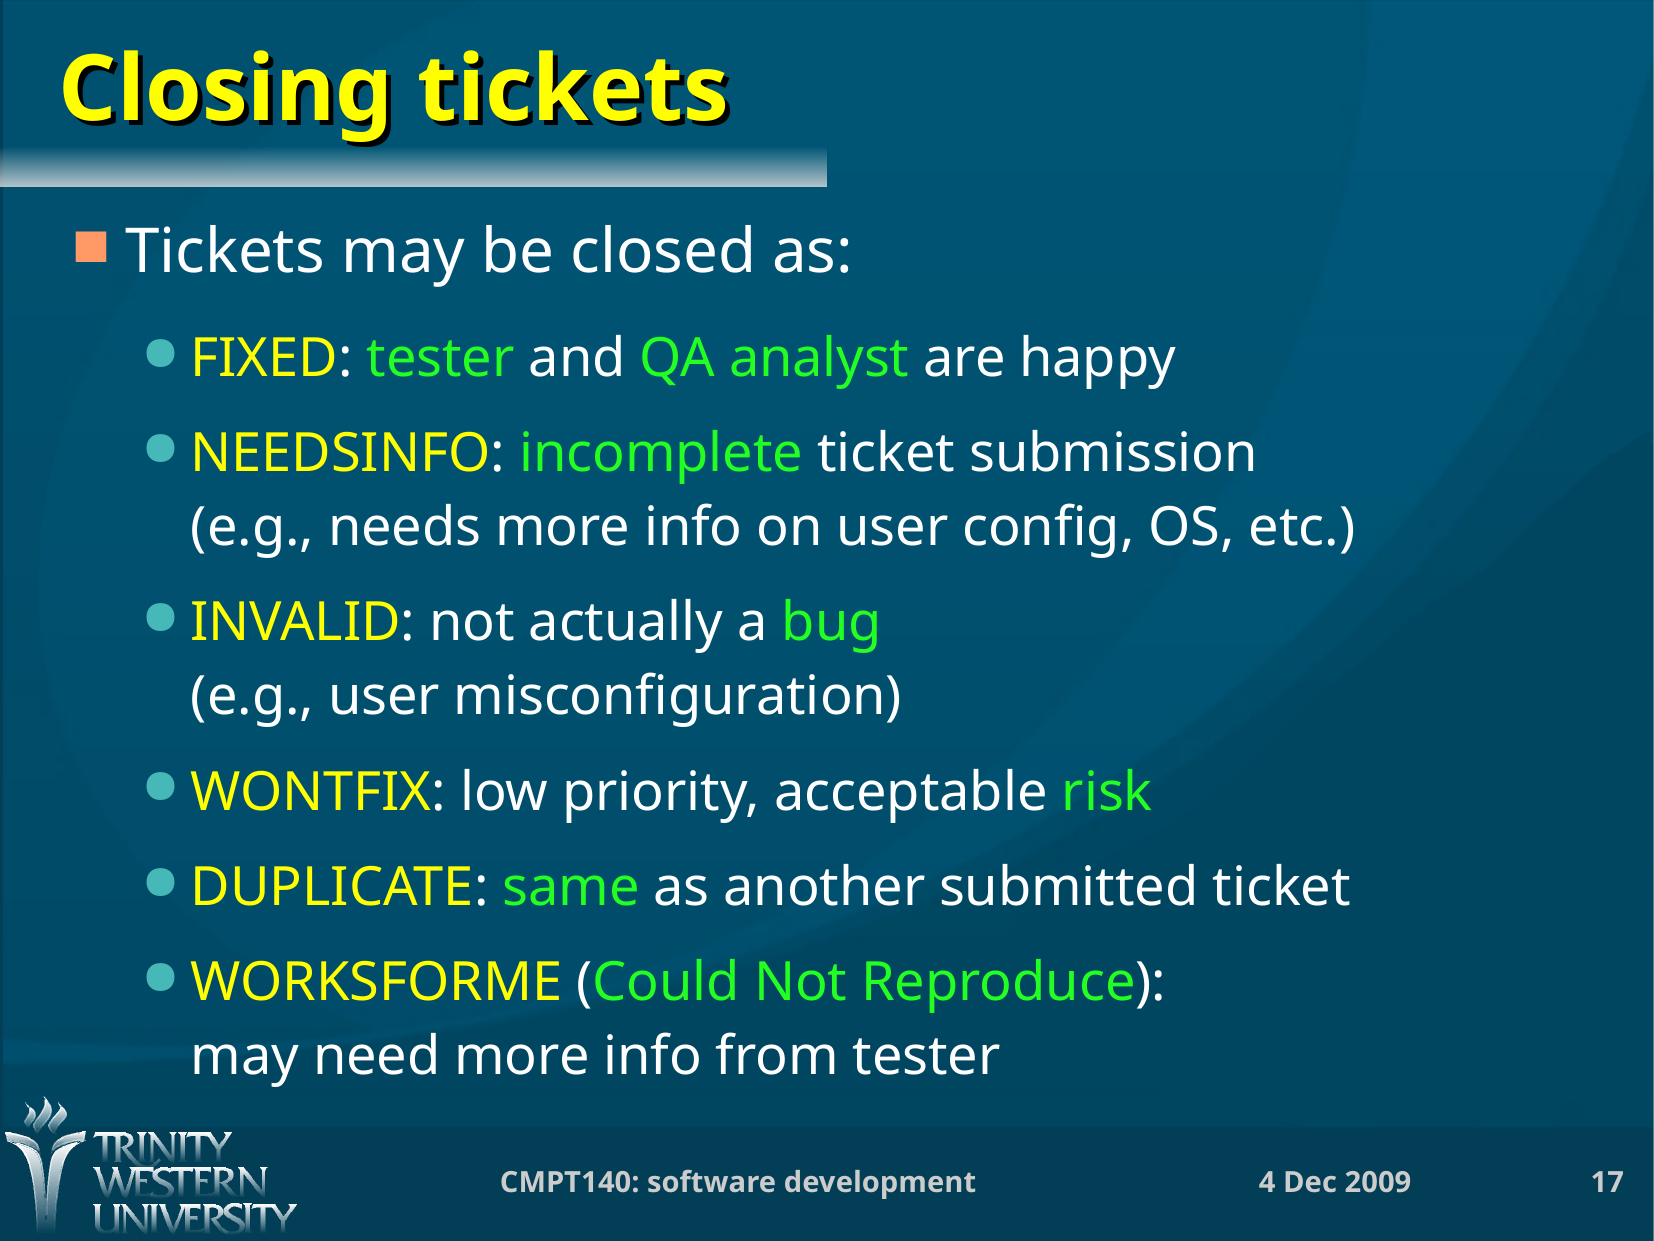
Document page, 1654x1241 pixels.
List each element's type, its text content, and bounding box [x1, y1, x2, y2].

picture [38, 1227, 54, 1232]
list Tickets may be closed as: FIXED: tester and QA analyst are happy NEEDSINFO: incomplete ticket submission (e.g., needs more info on user config, OS, etc.) INVALID: not actually a bug (e.g., user misconfiguration) WONTFIX: low priority, acceptable risk DUPLICATE: same as another submitted ticket WORKSFORME (Could Not Reproduce): may need more info from tester [59, 206, 1625, 1093]
title Closing tickets [59, 19, 1595, 148]
